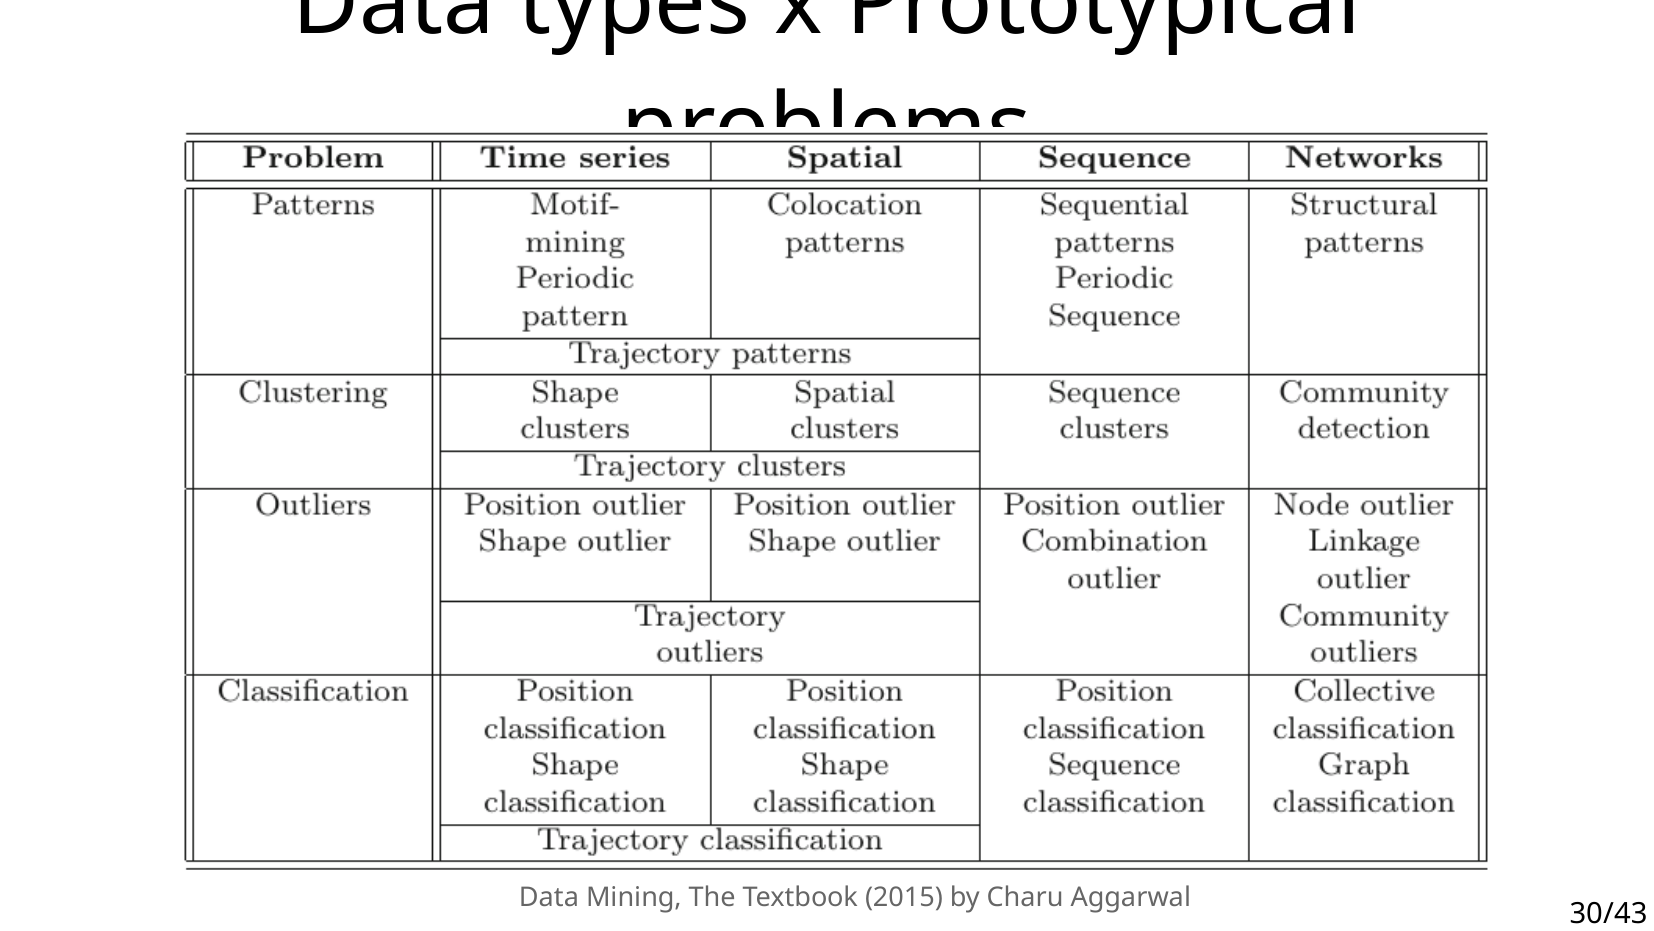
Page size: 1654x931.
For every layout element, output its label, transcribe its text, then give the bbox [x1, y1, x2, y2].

title Data types x Prototypical problems [82, 0, 1571, 126]
picture [152, 127, 1519, 895]
text_box Data Mining, The Textbook (2015) by Charu Aggarwal [250, 870, 1466, 925]
